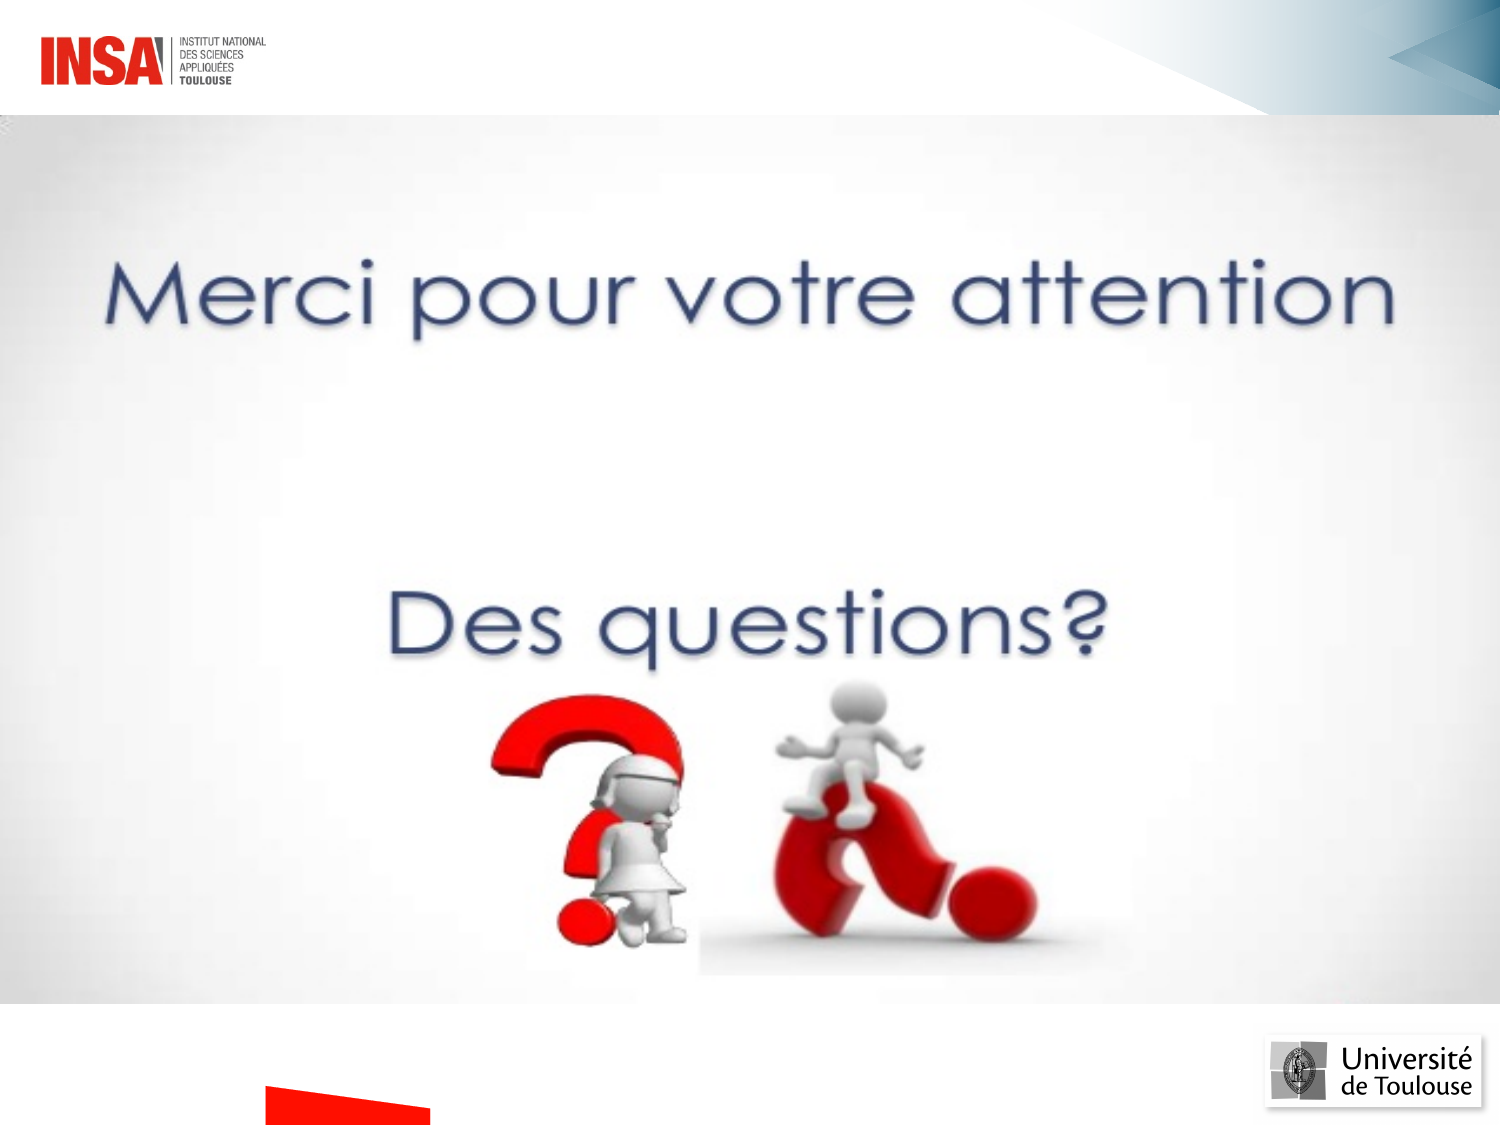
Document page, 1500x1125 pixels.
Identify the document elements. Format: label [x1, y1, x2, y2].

text_box [82, 1004, 1288, 1103]
picture [1253, 1023, 1499, 1125]
picture [0, 115, 1500, 1004]
picture [41, 36, 266, 85]
